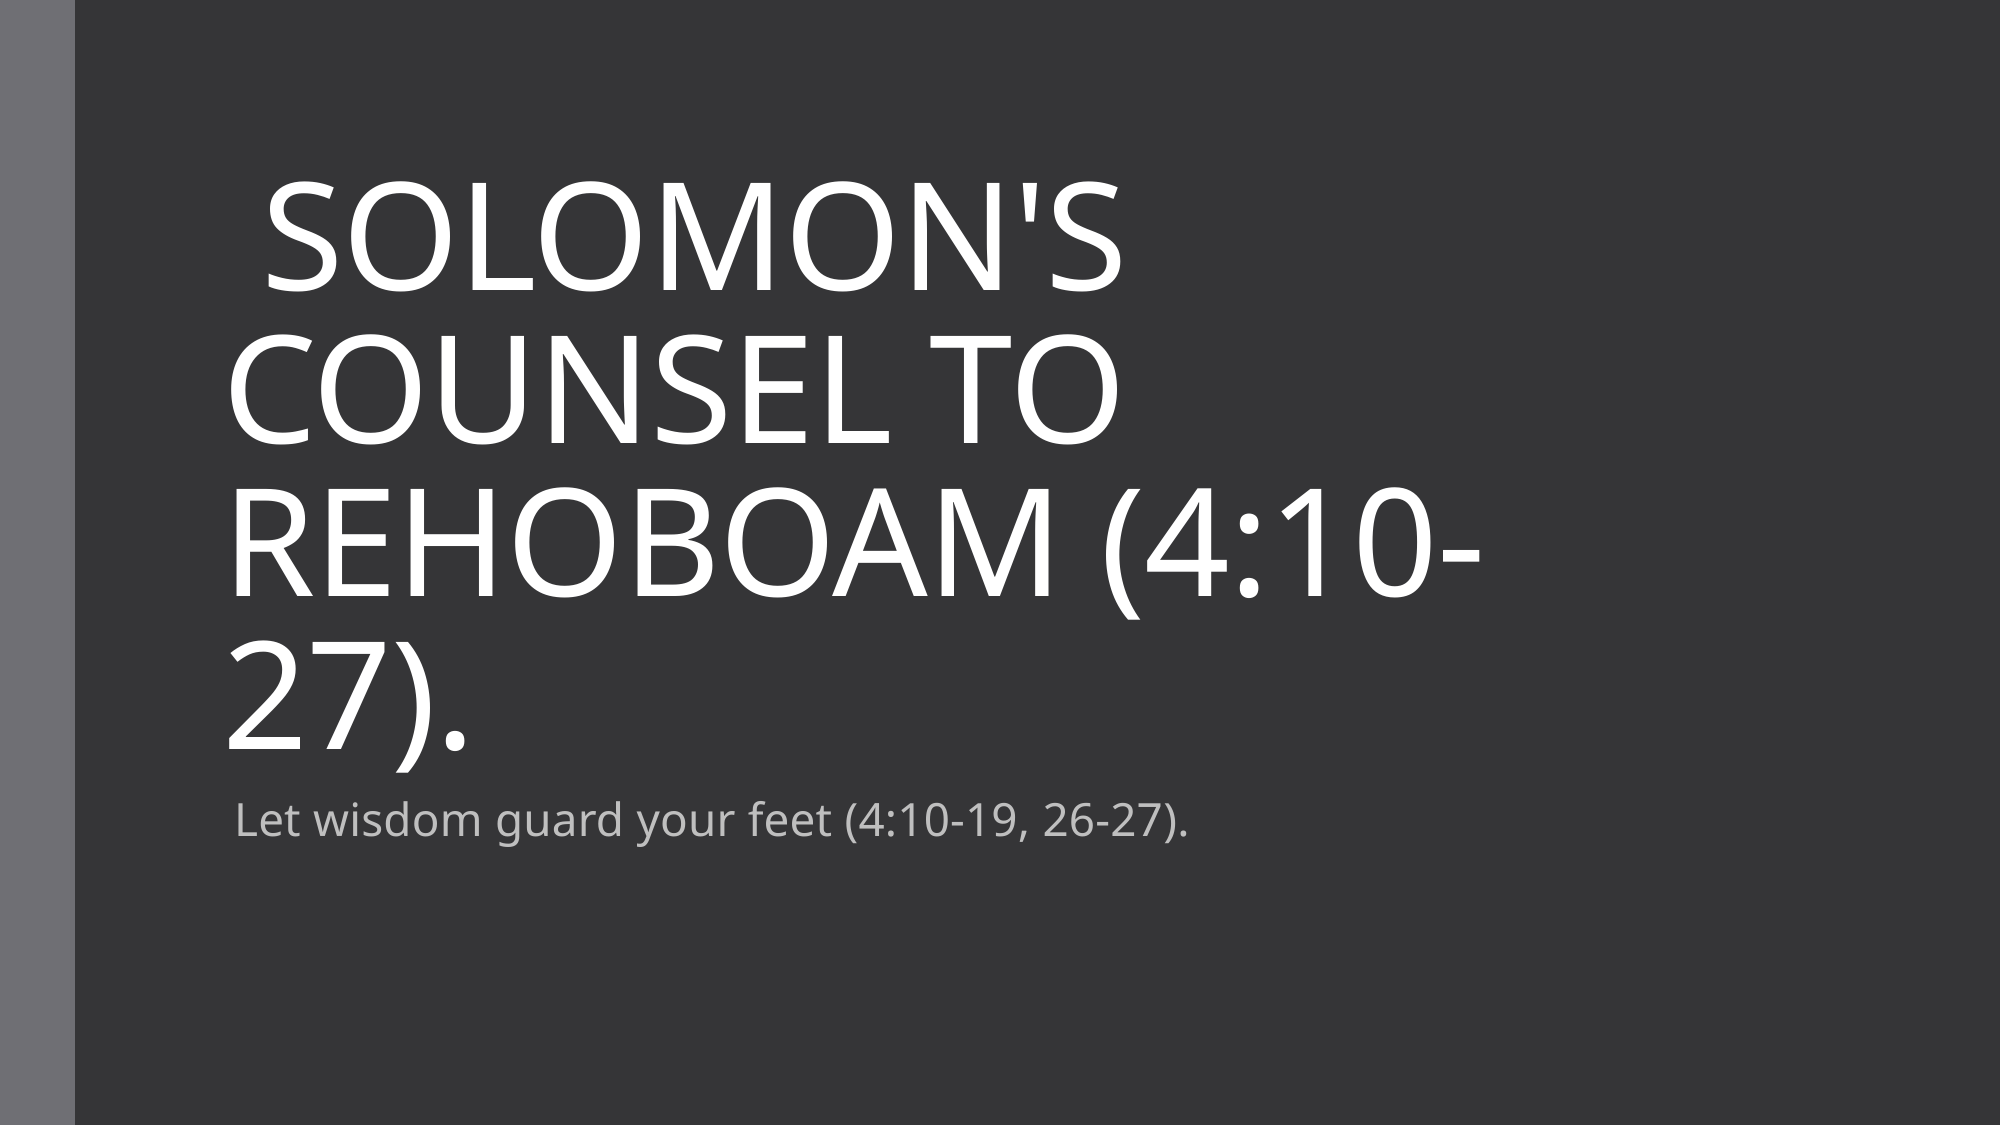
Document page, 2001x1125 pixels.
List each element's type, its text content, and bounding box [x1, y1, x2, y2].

title SOLOMON'S COUNSEL TO REHOBOAM (4:10-27). [206, 124, 1752, 787]
subtitle Let wisdom guard your feet (4:10-19, 26-27). [206, 787, 1752, 1066]
